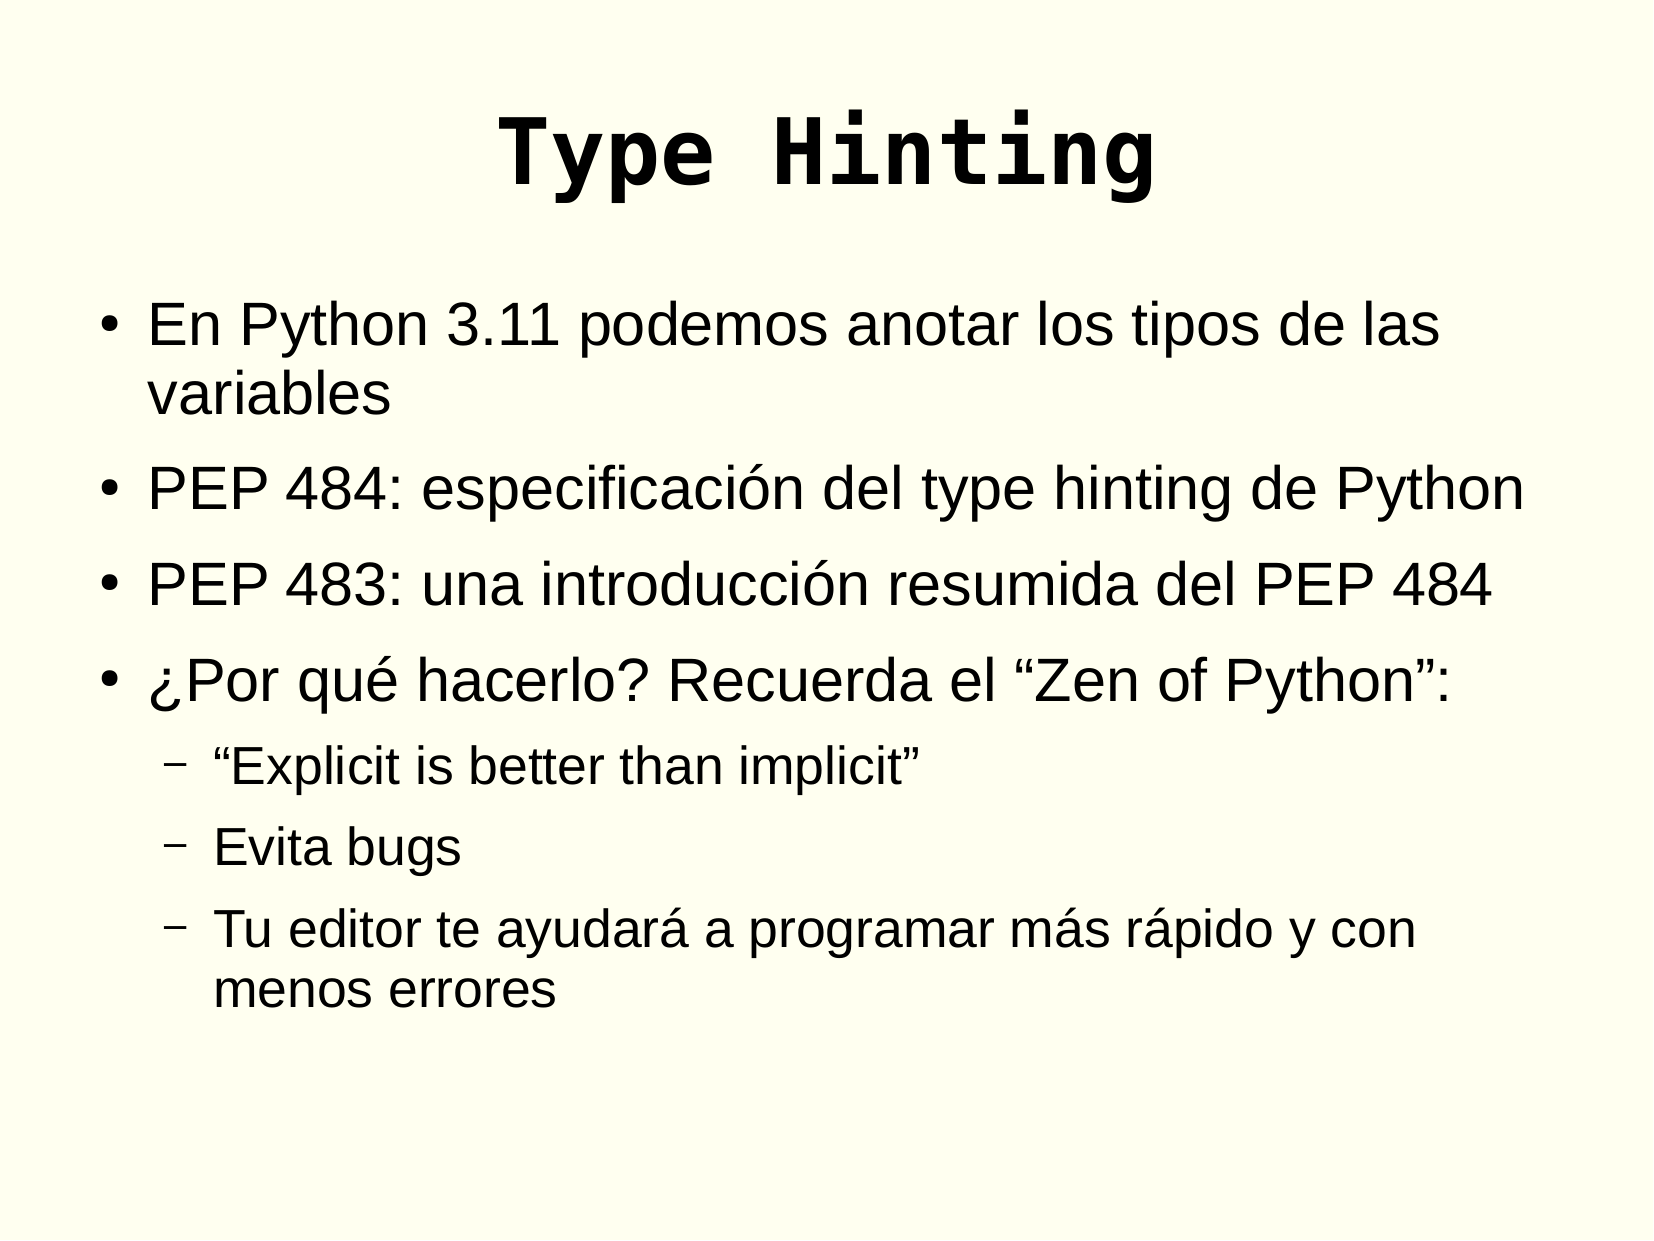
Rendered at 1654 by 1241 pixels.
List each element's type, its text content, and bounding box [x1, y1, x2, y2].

list En Python 3.11 podemos anotar los tipos de las variables PEP 484: especificación del type hinting de Python PEP 483: una introducción resumida del PEP 484 ¿Por qué hacerlo? Recuerda el “Zen of Python”: “Explicit is better than implicit” Evita bugs Tu editor te ayudará a programar más rápido y con menos errores [82, 290, 1571, 1165]
title Type Hinting [82, 49, 1571, 257]
